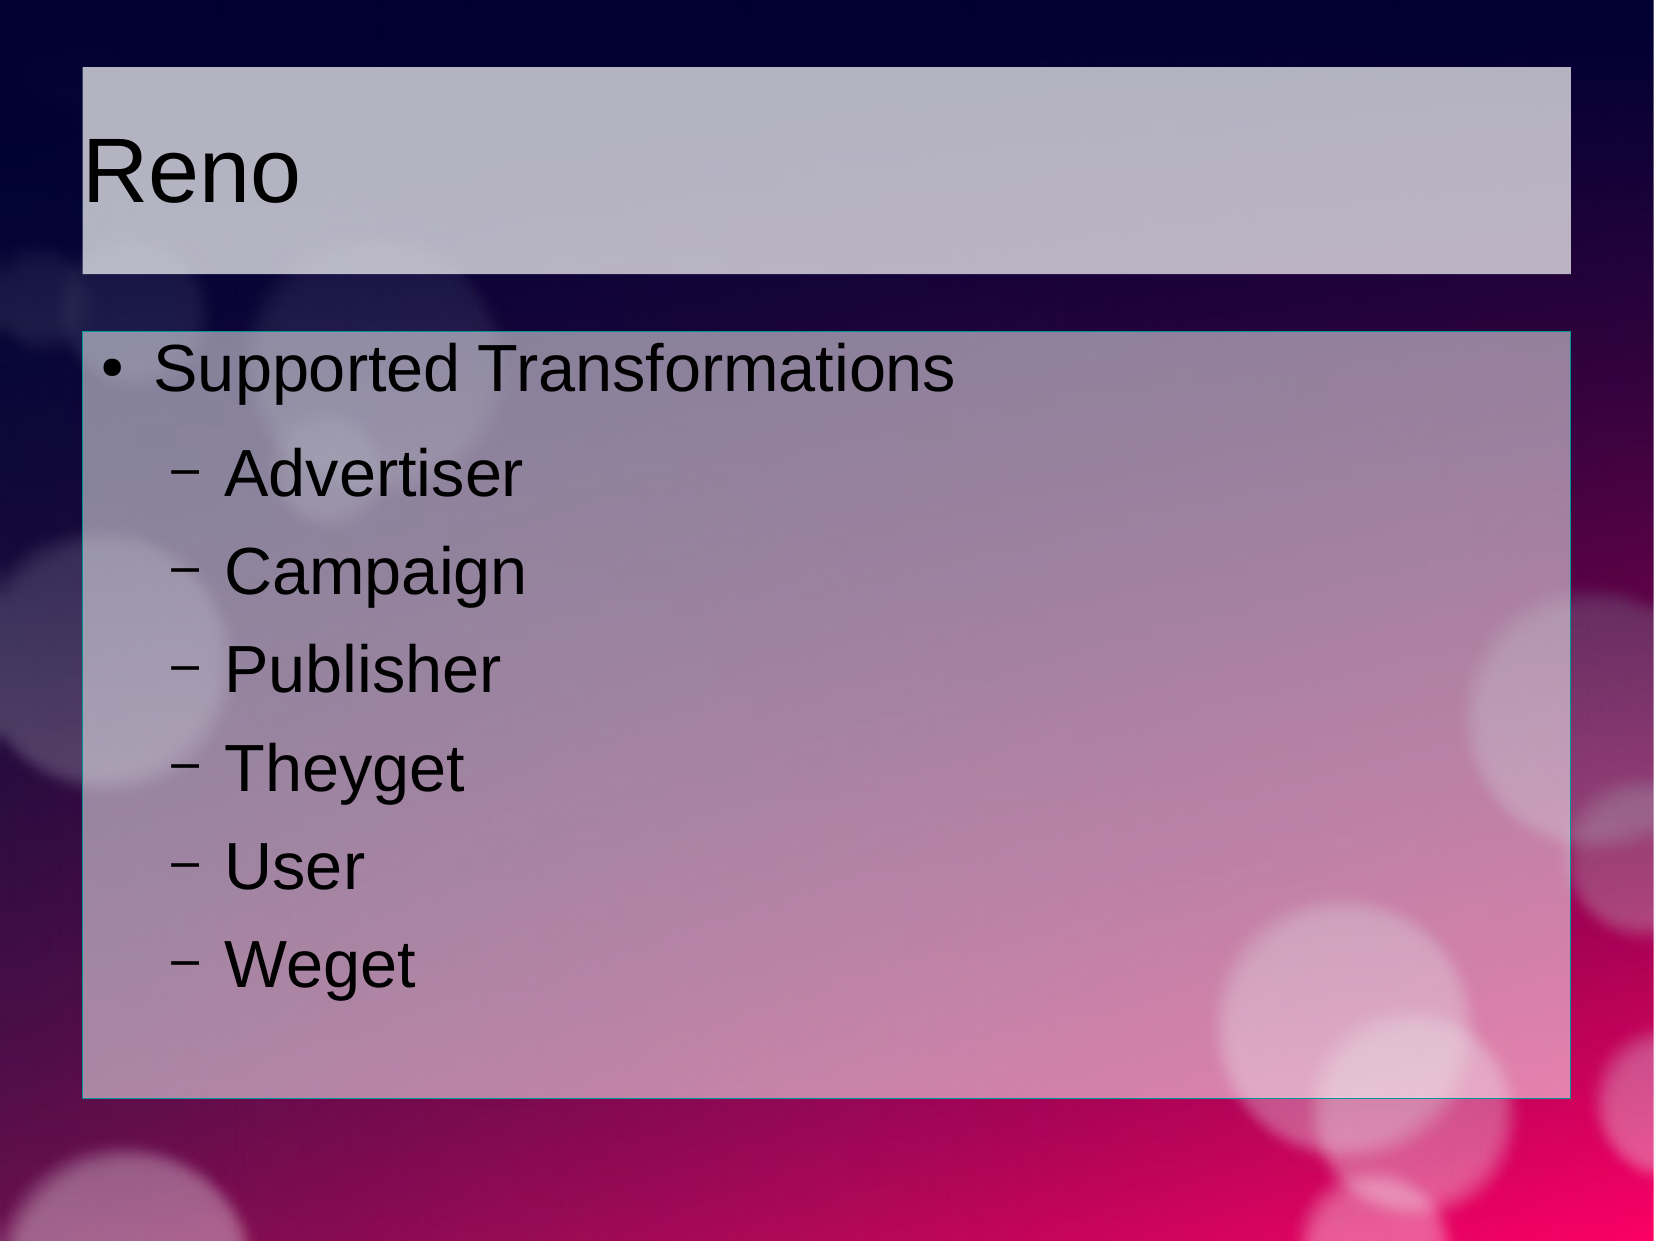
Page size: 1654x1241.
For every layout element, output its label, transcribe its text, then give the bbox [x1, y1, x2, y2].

picture [0, 0, 1654, 1241]
list Supported Transformations Advertiser Campaign Publisher Theyget User Weget [82, 331, 1571, 1099]
title Reno [82, 67, 1571, 275]
